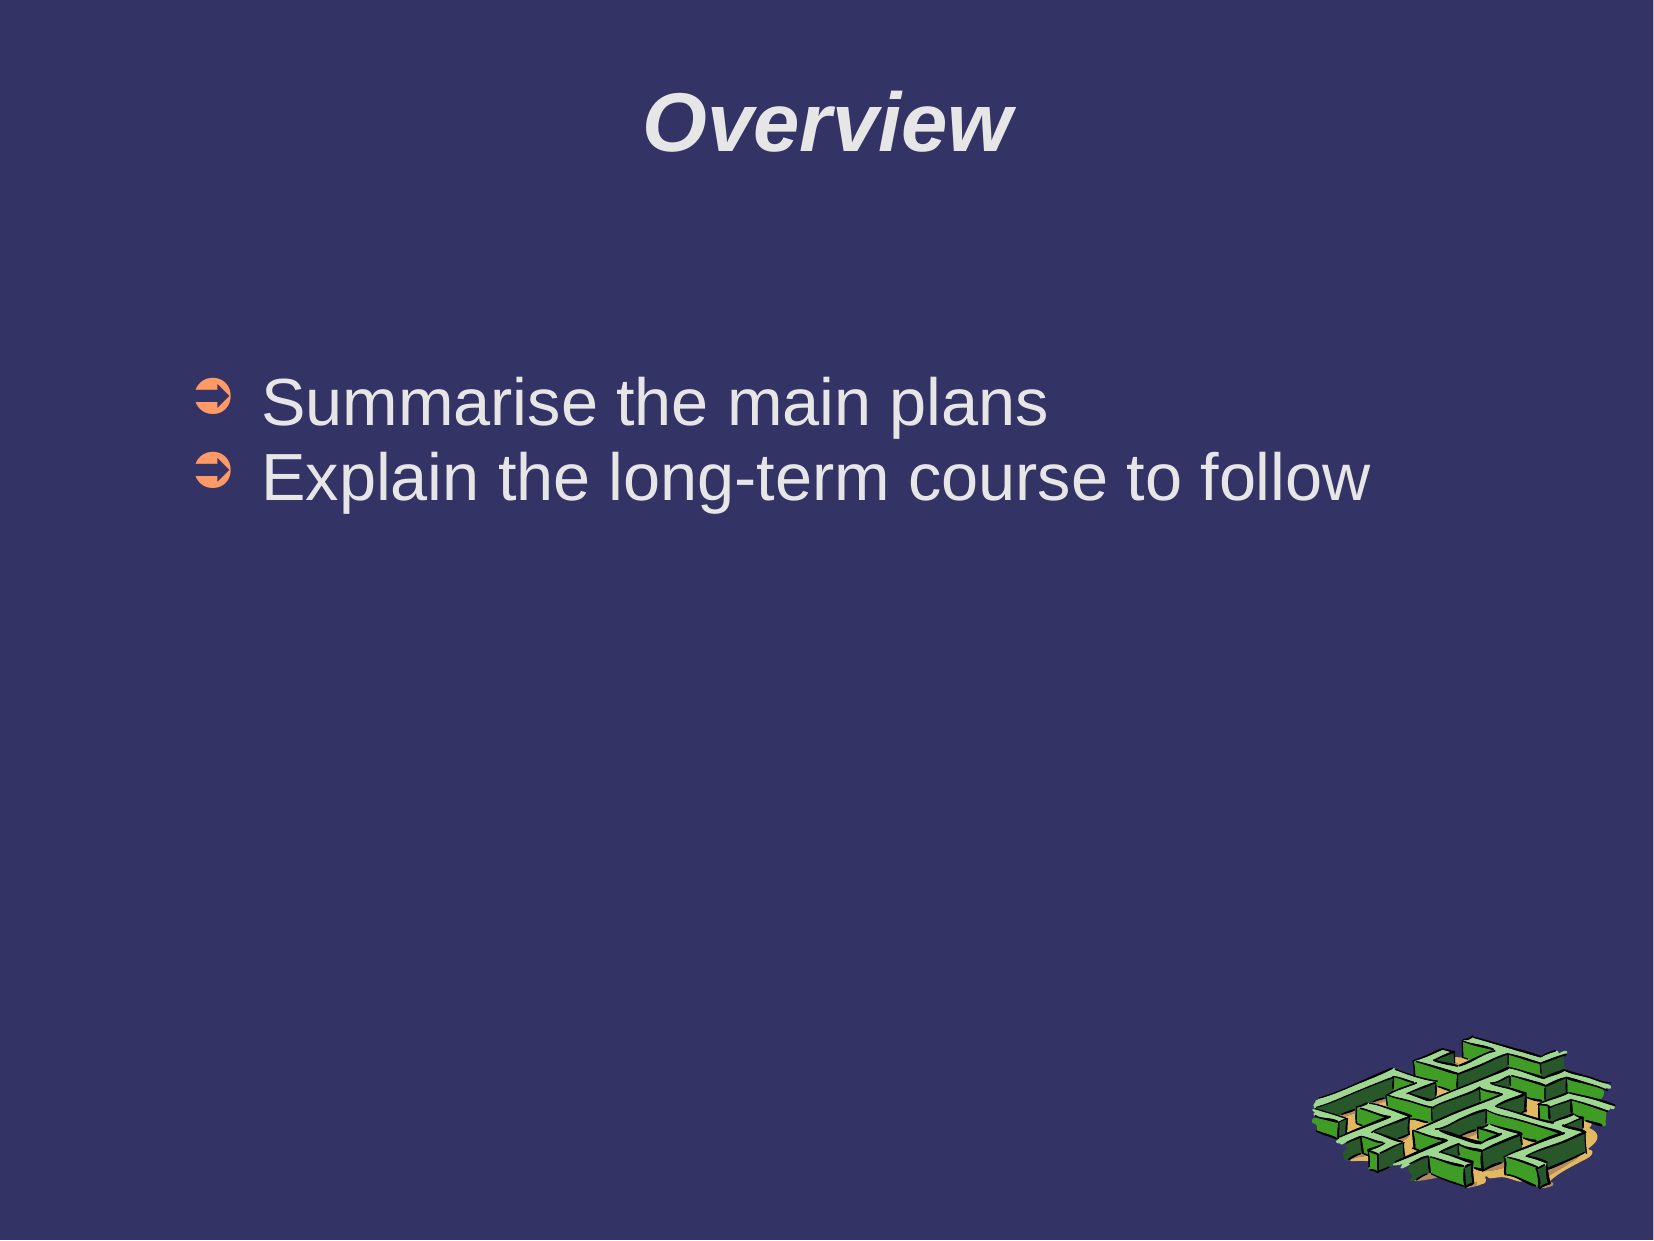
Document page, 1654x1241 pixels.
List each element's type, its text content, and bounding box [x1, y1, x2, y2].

list Summarise the main plans Explain the long-term course to follow [178, 364, 1570, 1147]
title Overview [121, 19, 1534, 227]
